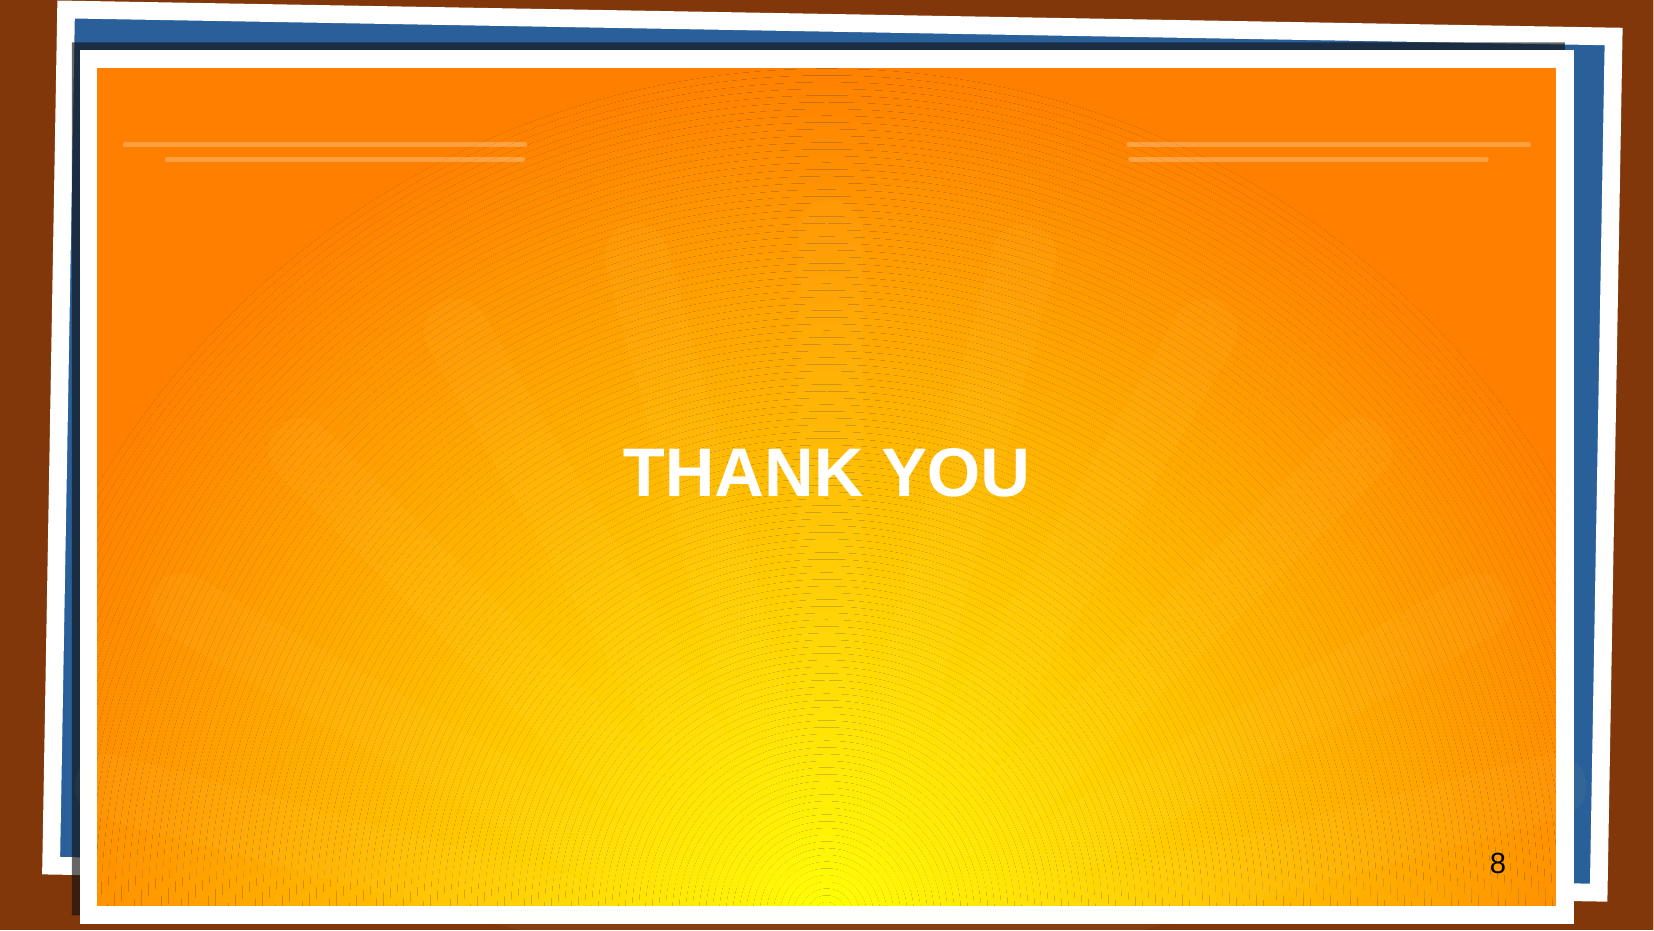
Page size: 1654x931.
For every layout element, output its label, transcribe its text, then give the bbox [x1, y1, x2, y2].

title THANK YOU [442, 354, 1211, 591]
